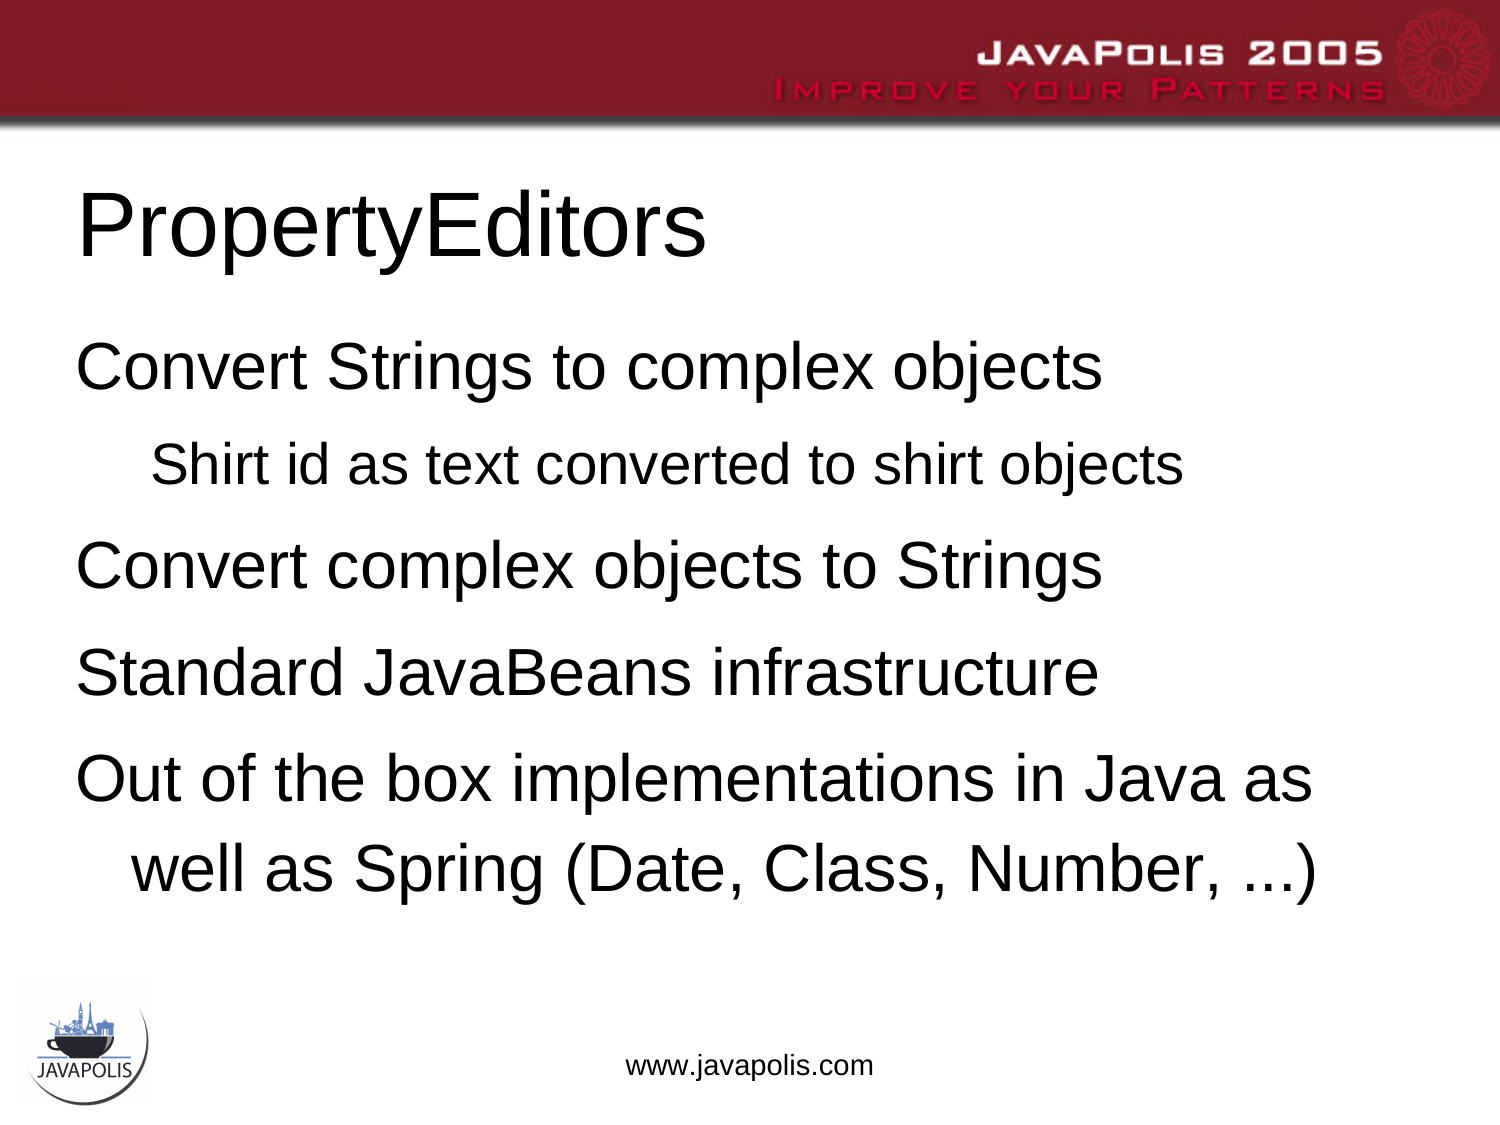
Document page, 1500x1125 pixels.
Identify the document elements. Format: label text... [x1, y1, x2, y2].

picture [20, 976, 149, 1106]
title PropertyEditors [76, 148, 1424, 279]
list Convert Strings to complex objects Shirt id as text converted to shirt objects Convert complex objects to Strings Standard JavaBeans infrastructure Out of the box implementations in Java as well as Spring (Date, Class, Number, ...) [75, 314, 1426, 1012]
picture [0, 0, 1500, 140]
